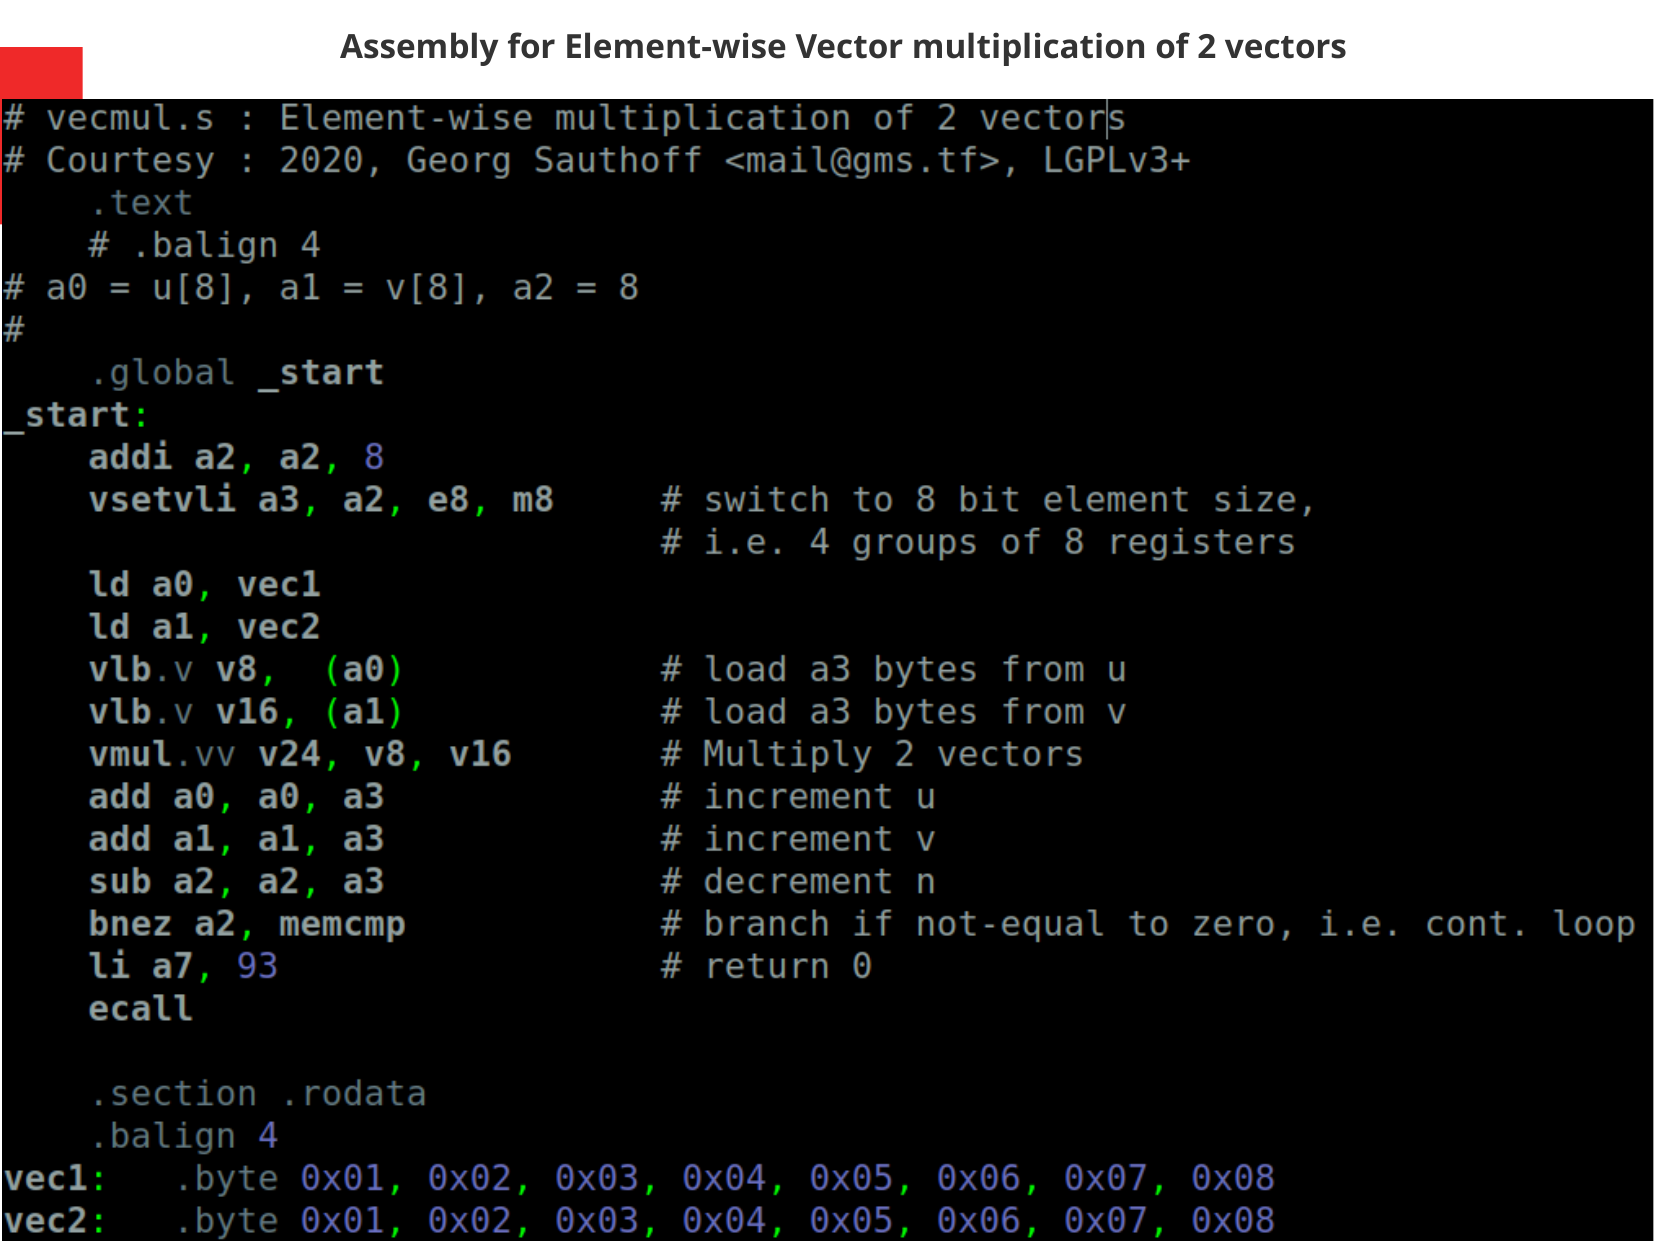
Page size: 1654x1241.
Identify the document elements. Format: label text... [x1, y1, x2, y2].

title Assembly for Element-wise Vector multiplication of 2 vectors [118, 0, 1571, 95]
picture [2, 99, 1654, 1241]
